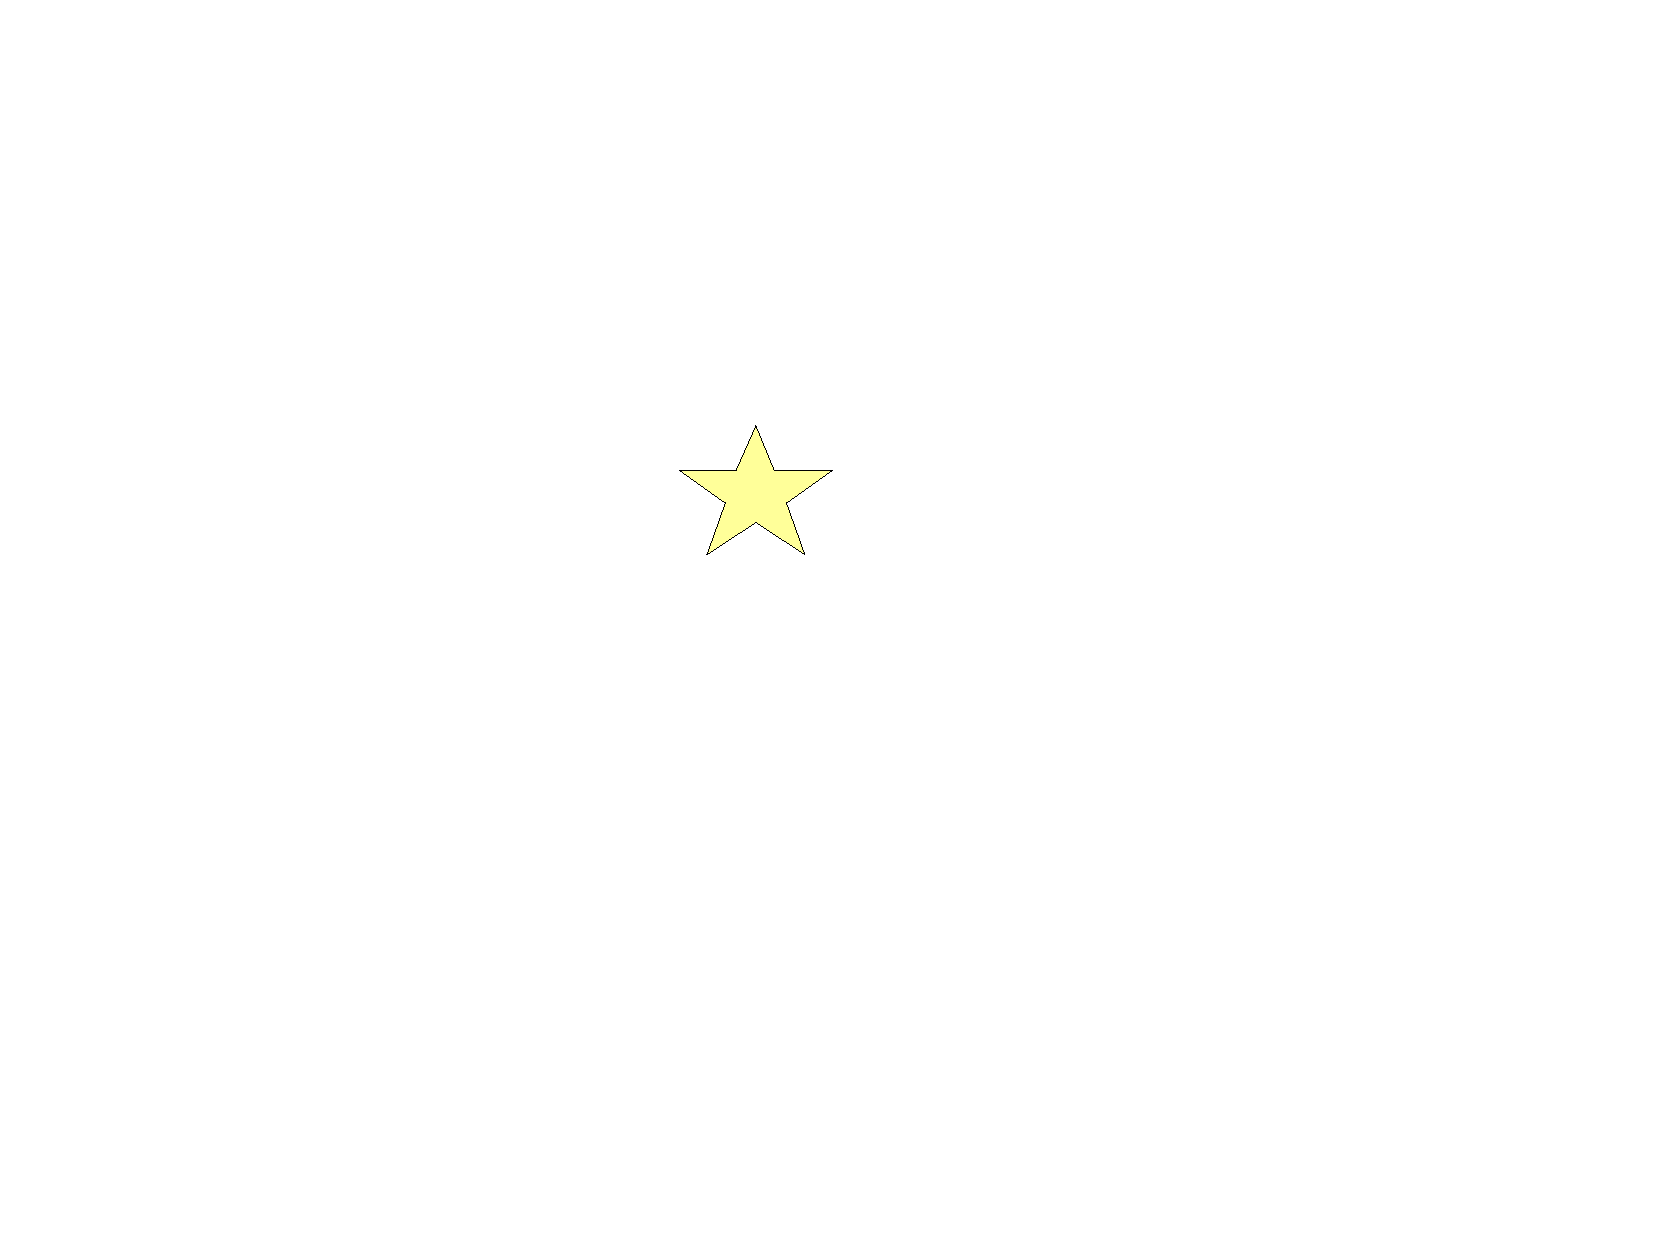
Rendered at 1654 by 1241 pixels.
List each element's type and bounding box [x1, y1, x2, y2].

text_box [679, 425, 833, 555]
